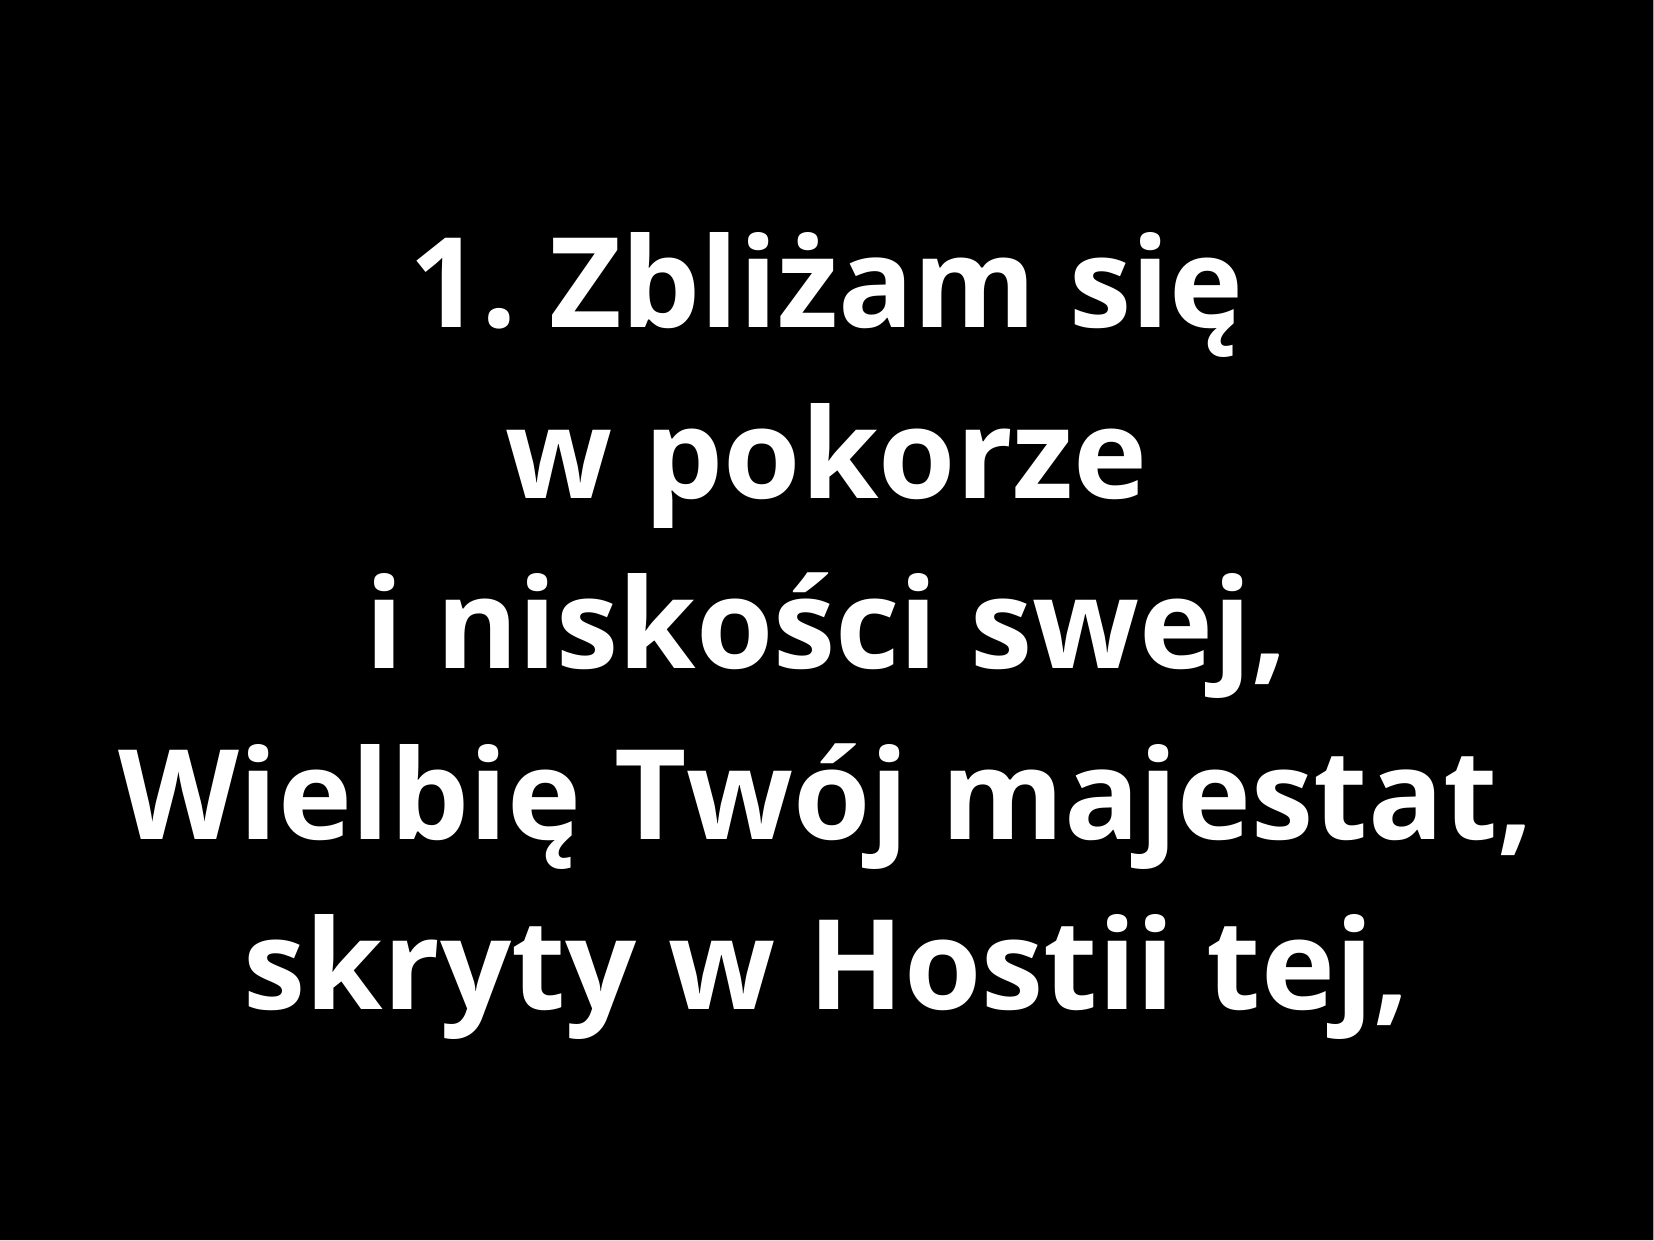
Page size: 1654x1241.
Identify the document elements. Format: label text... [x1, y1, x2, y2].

title 1. Zbliżam się w pokorze i niskości swej, Wielbię Twój majestat, skryty w Hostii tej, [0, 0, 1654, 1241]
